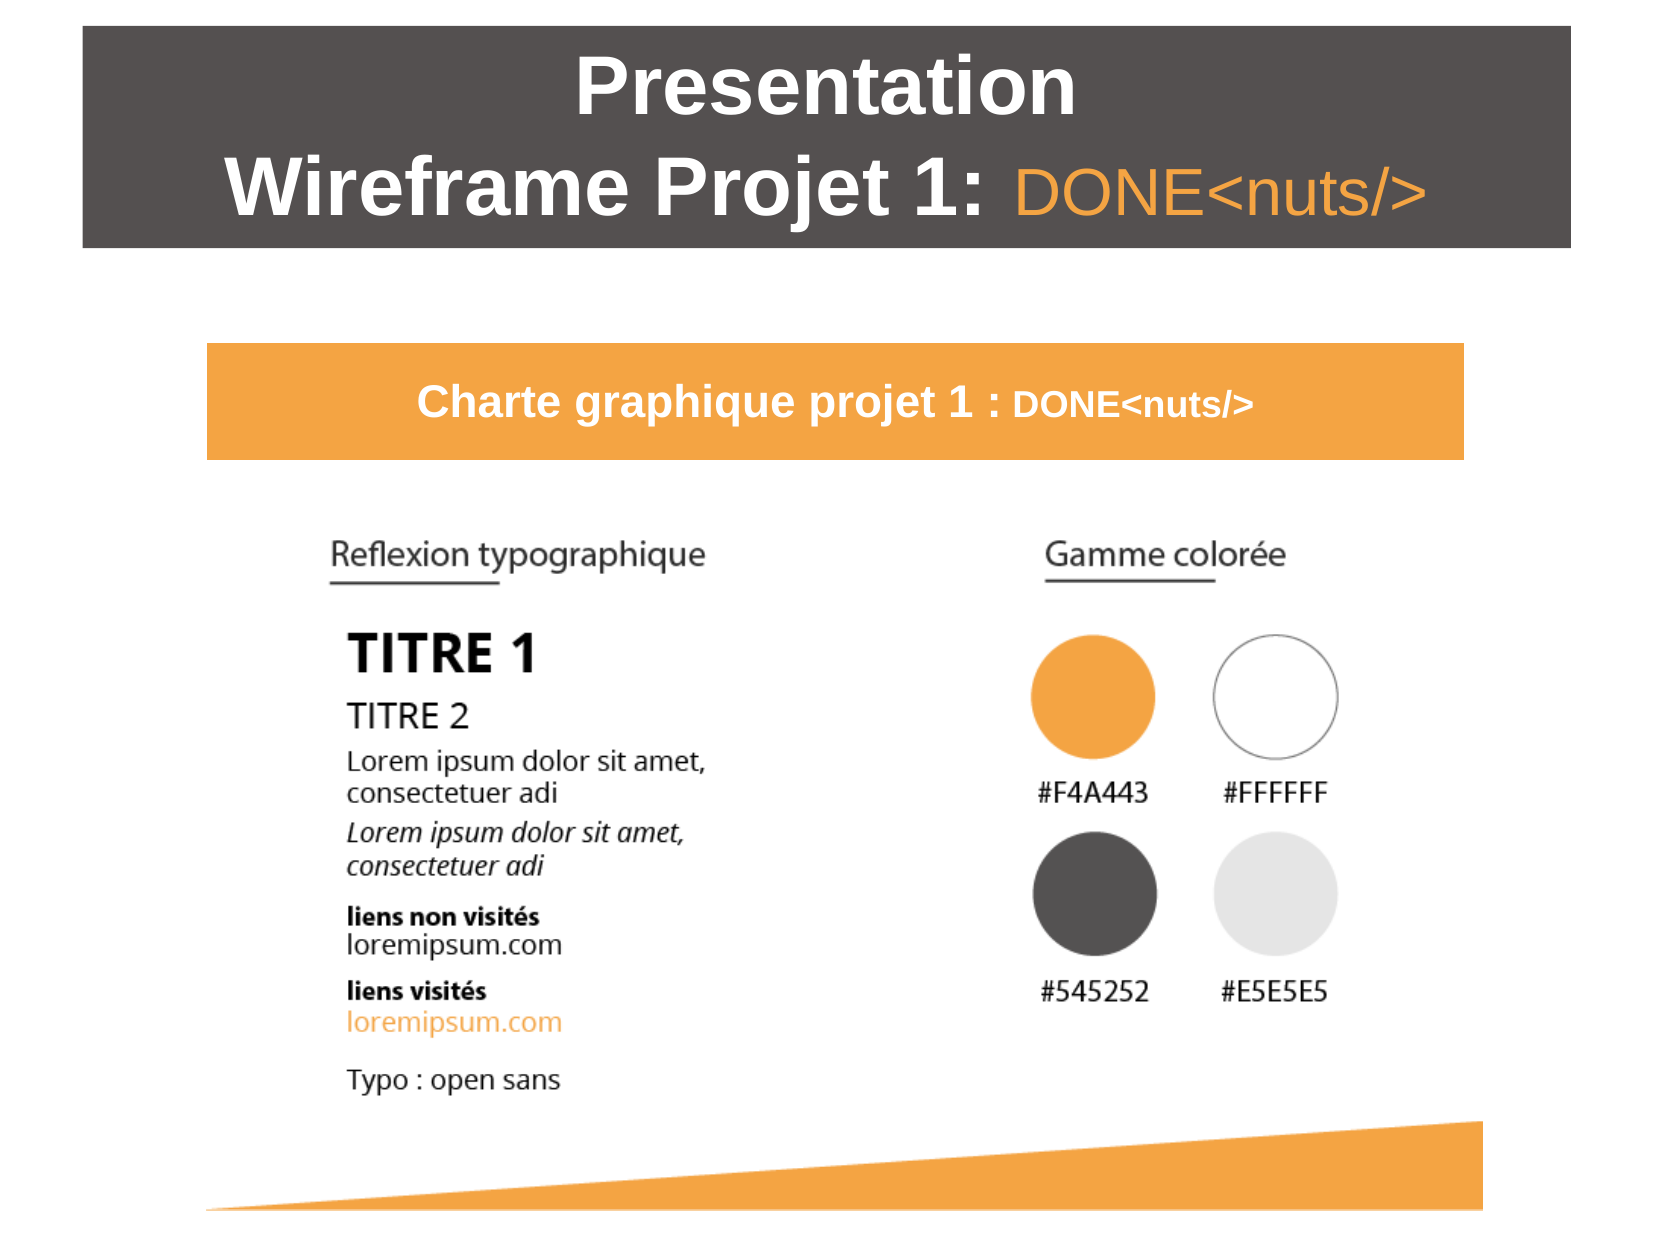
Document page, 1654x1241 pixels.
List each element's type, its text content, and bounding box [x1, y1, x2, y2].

title Presentation Wireframe Projet 1: DONE<nuts/> [82, 25, 1571, 249]
picture [206, 307, 1483, 1211]
text_box Charte graphique projet 1 : DONE<nuts/> [206, 342, 1465, 461]
